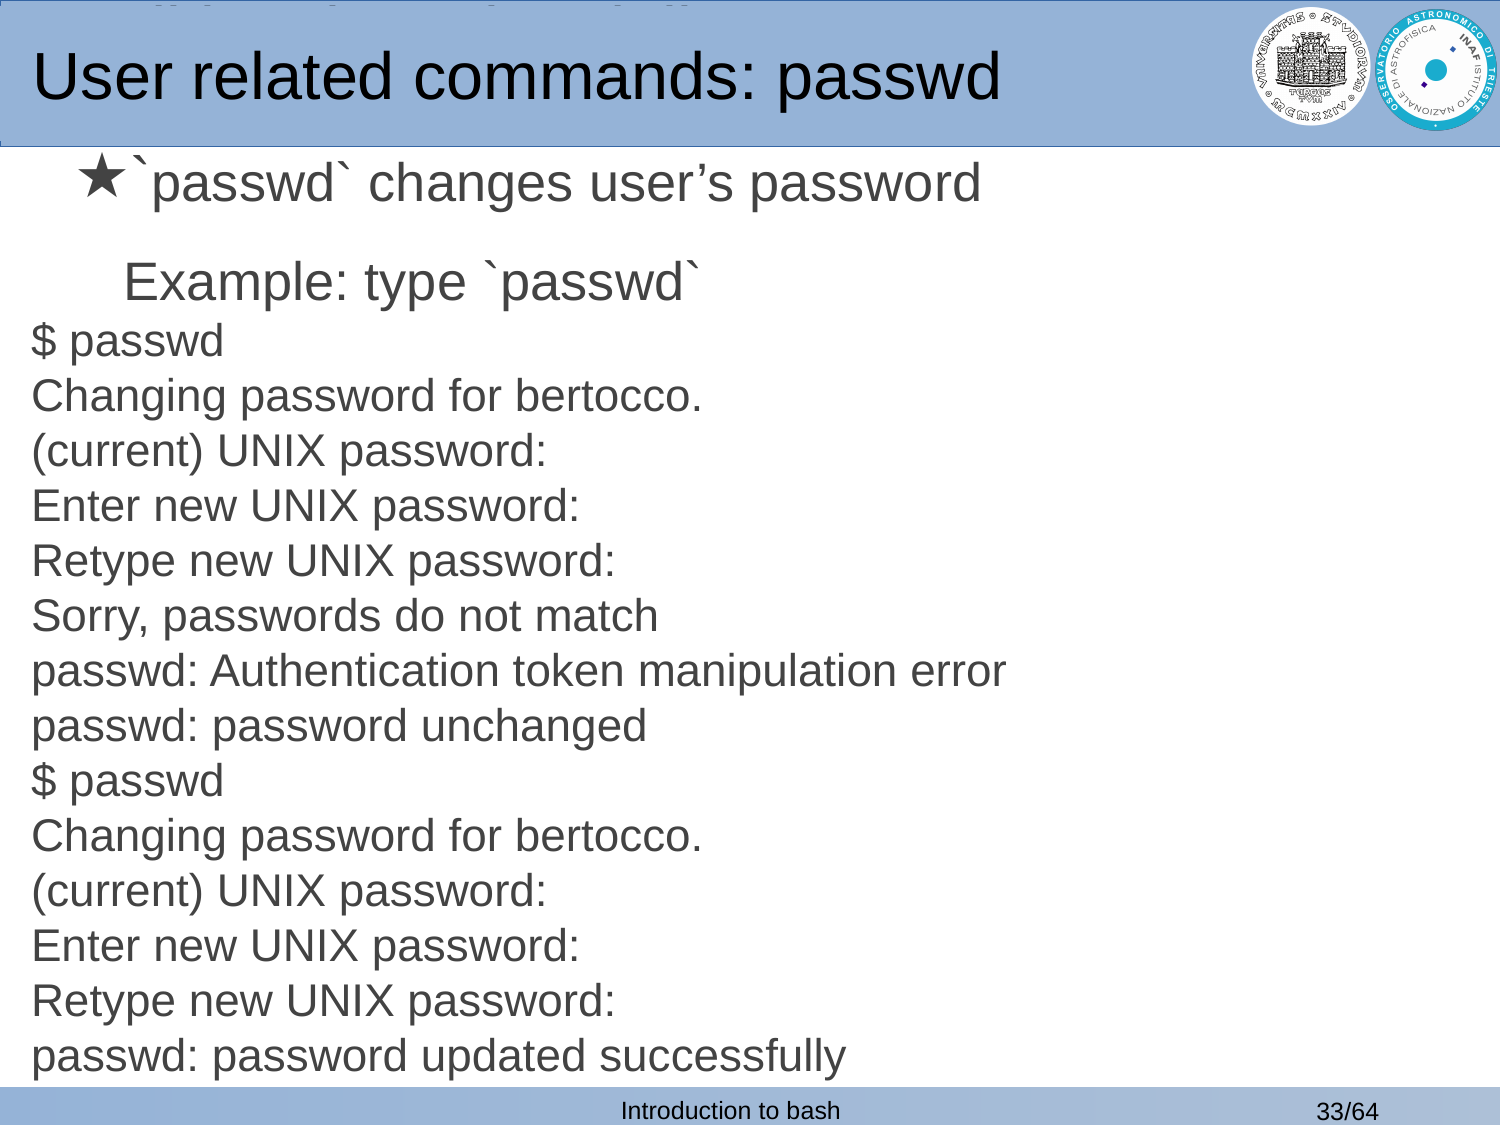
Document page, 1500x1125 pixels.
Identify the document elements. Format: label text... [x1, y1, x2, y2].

title Traditional service delivery [0, 0, 1500, 135]
text_box User related commands: passwd [0, 5, 1232, 141]
list `passwd` changes user’s password Example: type `passwd` $ passwd Changing password for bertocco. (current) UNIX password: Enter new UNIX password: Retype new UNIX password: Sorry, passwords do not match passwd: Authentication token manipulation error passwd: password unchanged $ passwd Changing password for bertocco. (current) UNIX password: Enter new UNIX password: Retype new UNIX password: passwd: password updated successfully [16, 135, 1500, 1039]
